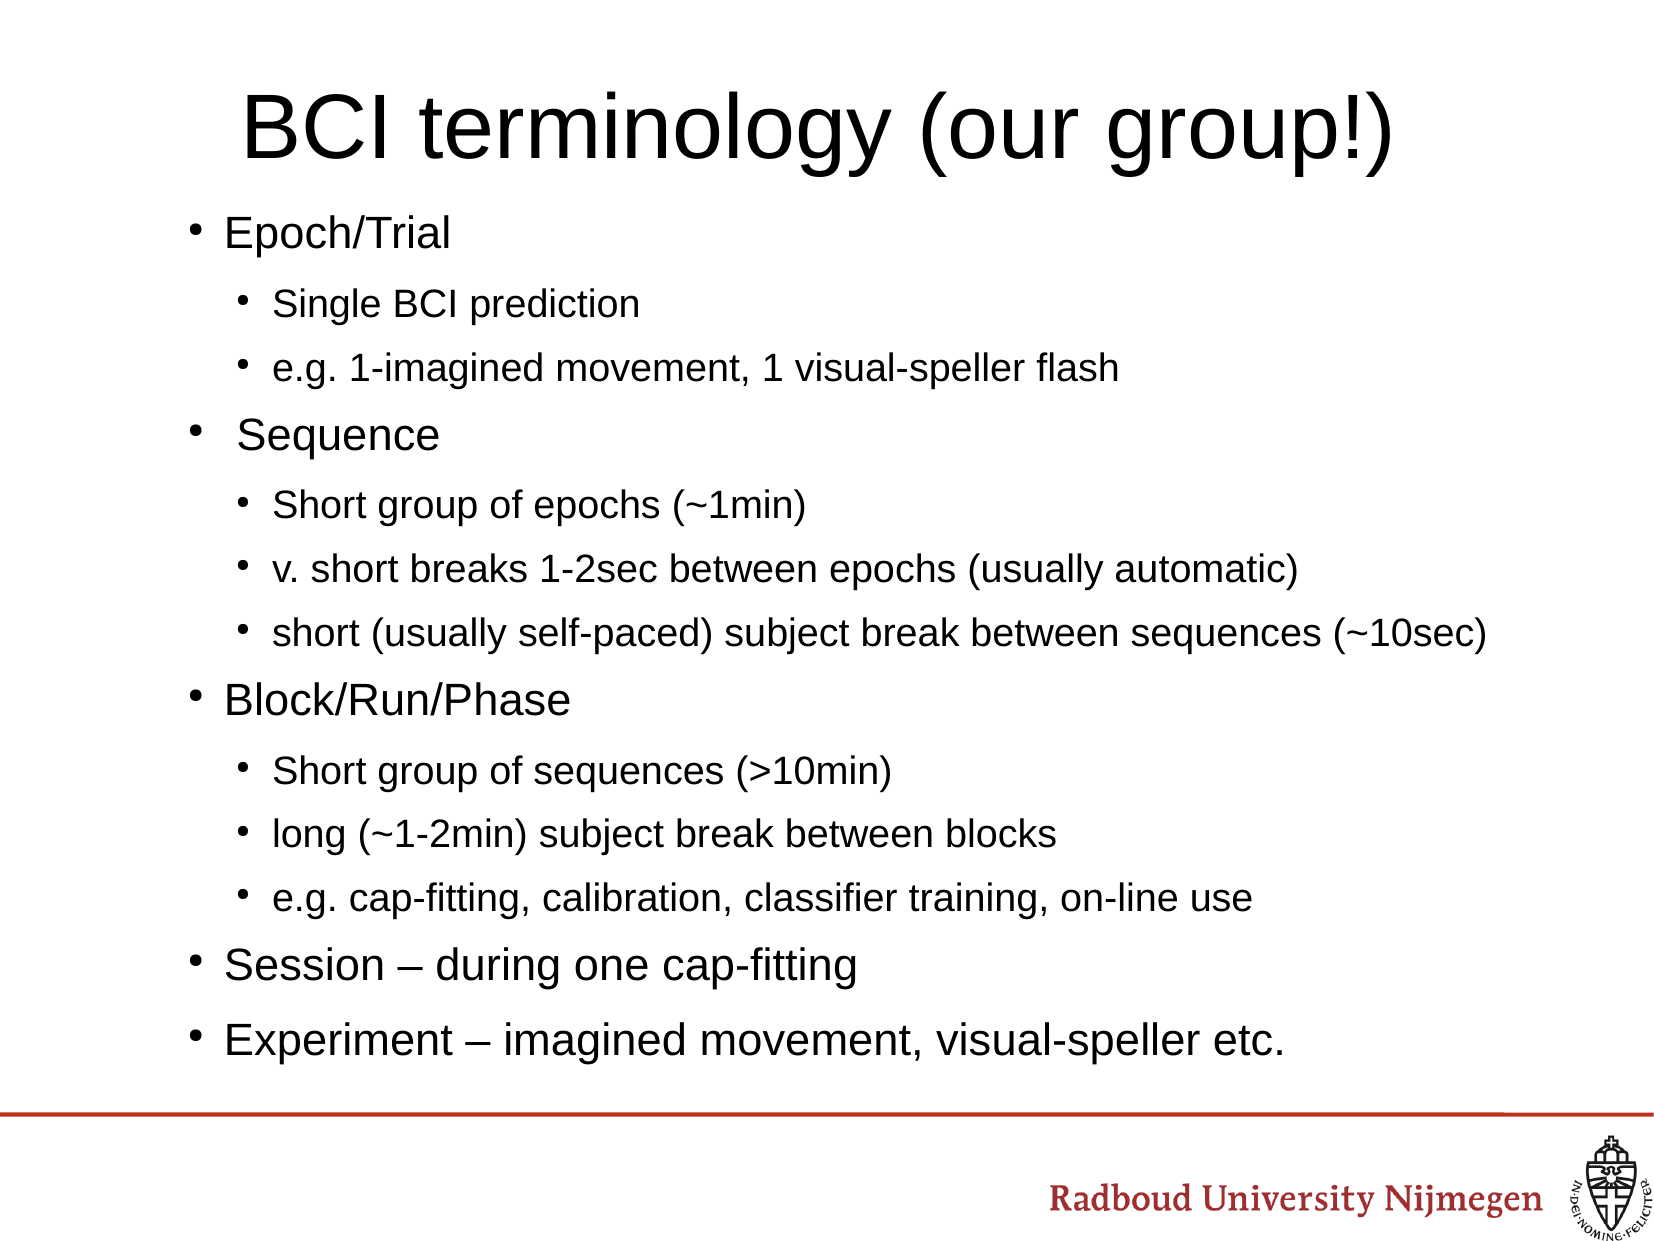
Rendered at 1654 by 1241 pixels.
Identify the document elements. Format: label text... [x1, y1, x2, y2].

list Epoch/Trial Single BCI prediction e.g. 1-imagined movement, 1 visual-speller flash Sequence Short group of epochs (~1min) v. short breaks 1-2sec between epochs (usually automatic) short (usually self-paced) subject break between sequences (~10sec) Block/Run/Phase Short group of sequences (>10min) long (~1-2min) subject break between blocks e.g. cap-fitting, calibration, classifier training, on-line use Session – during one cap-fitting Experiment – imagined movement, visual-speller etc. [175, 203, 1512, 1105]
title BCI terminology (our group!) [116, 58, 1522, 192]
picture [1050, 1134, 1654, 1241]
